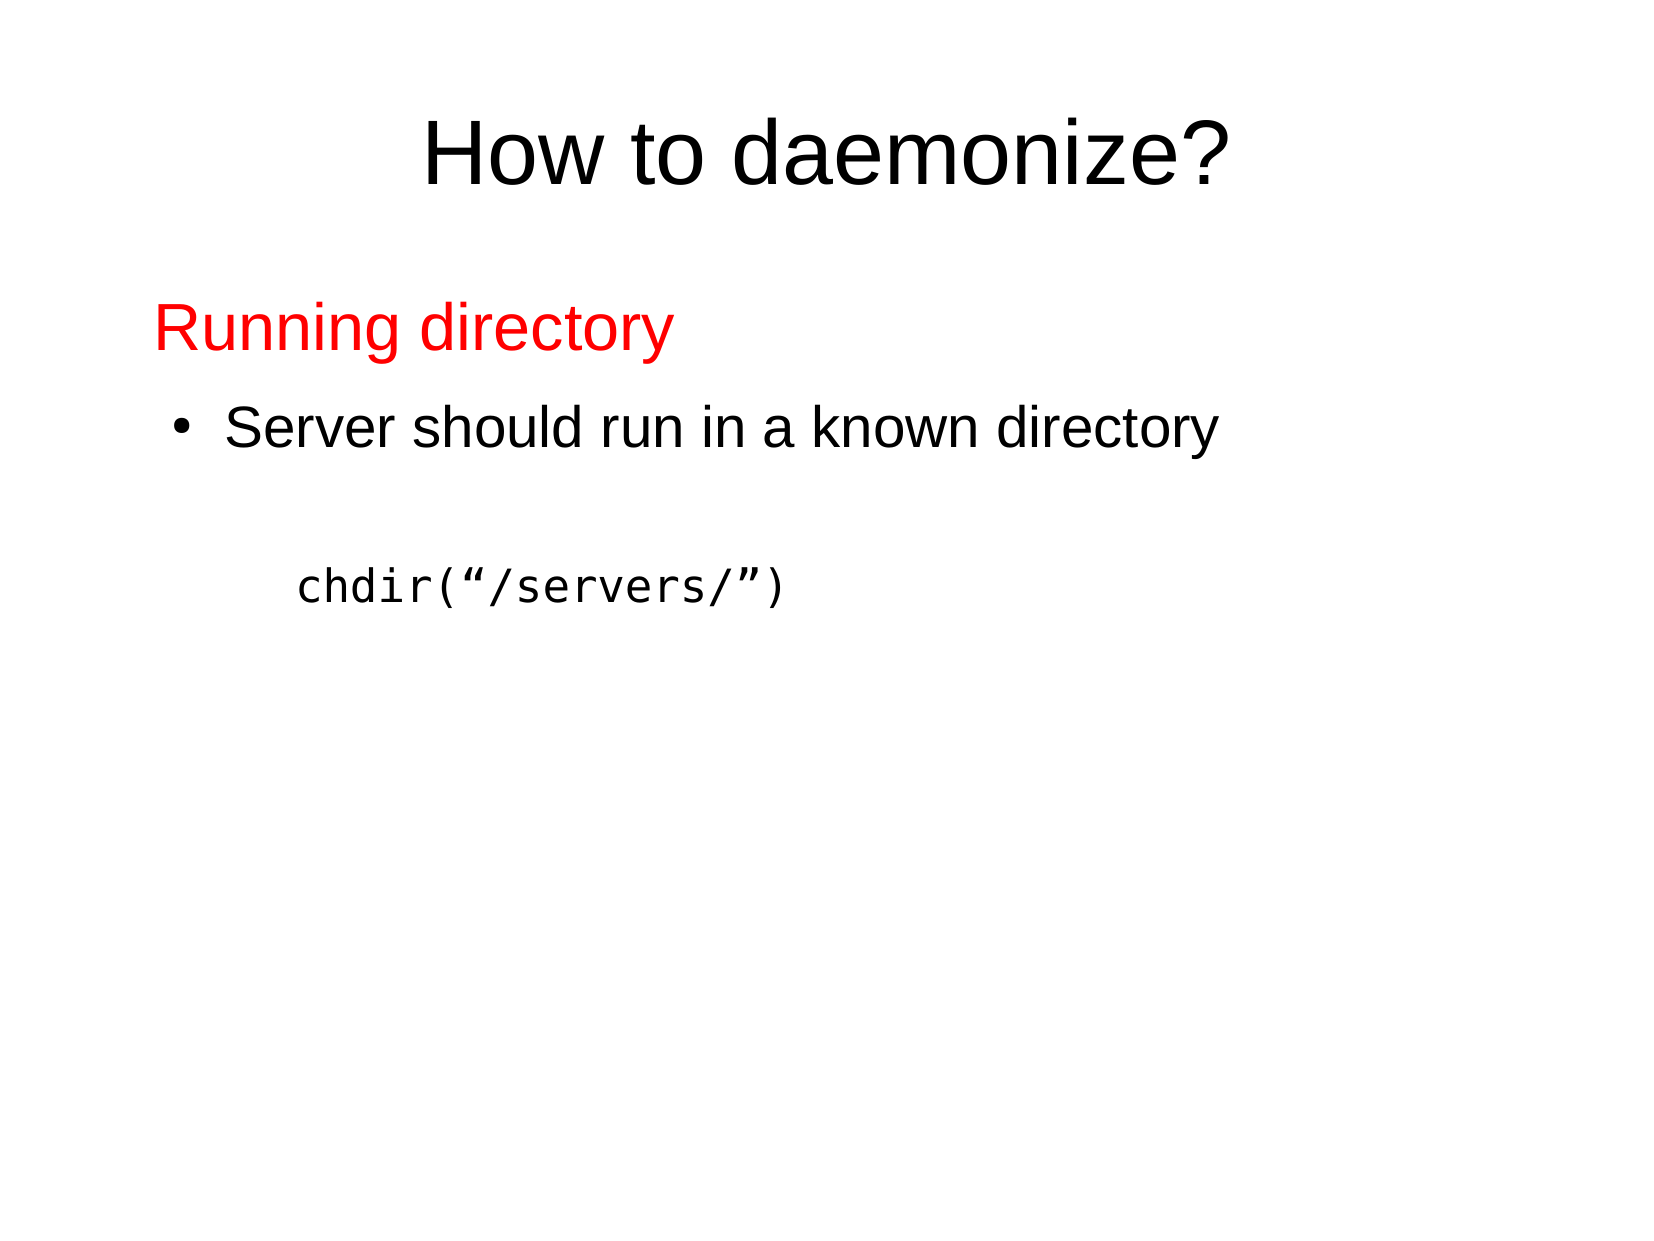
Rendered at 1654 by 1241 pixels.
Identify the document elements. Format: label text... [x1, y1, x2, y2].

title How to daemonize? [82, 56, 1571, 250]
list Running directory Server should run in a known directory chdir(“/servers/”) [82, 290, 1571, 1109]
